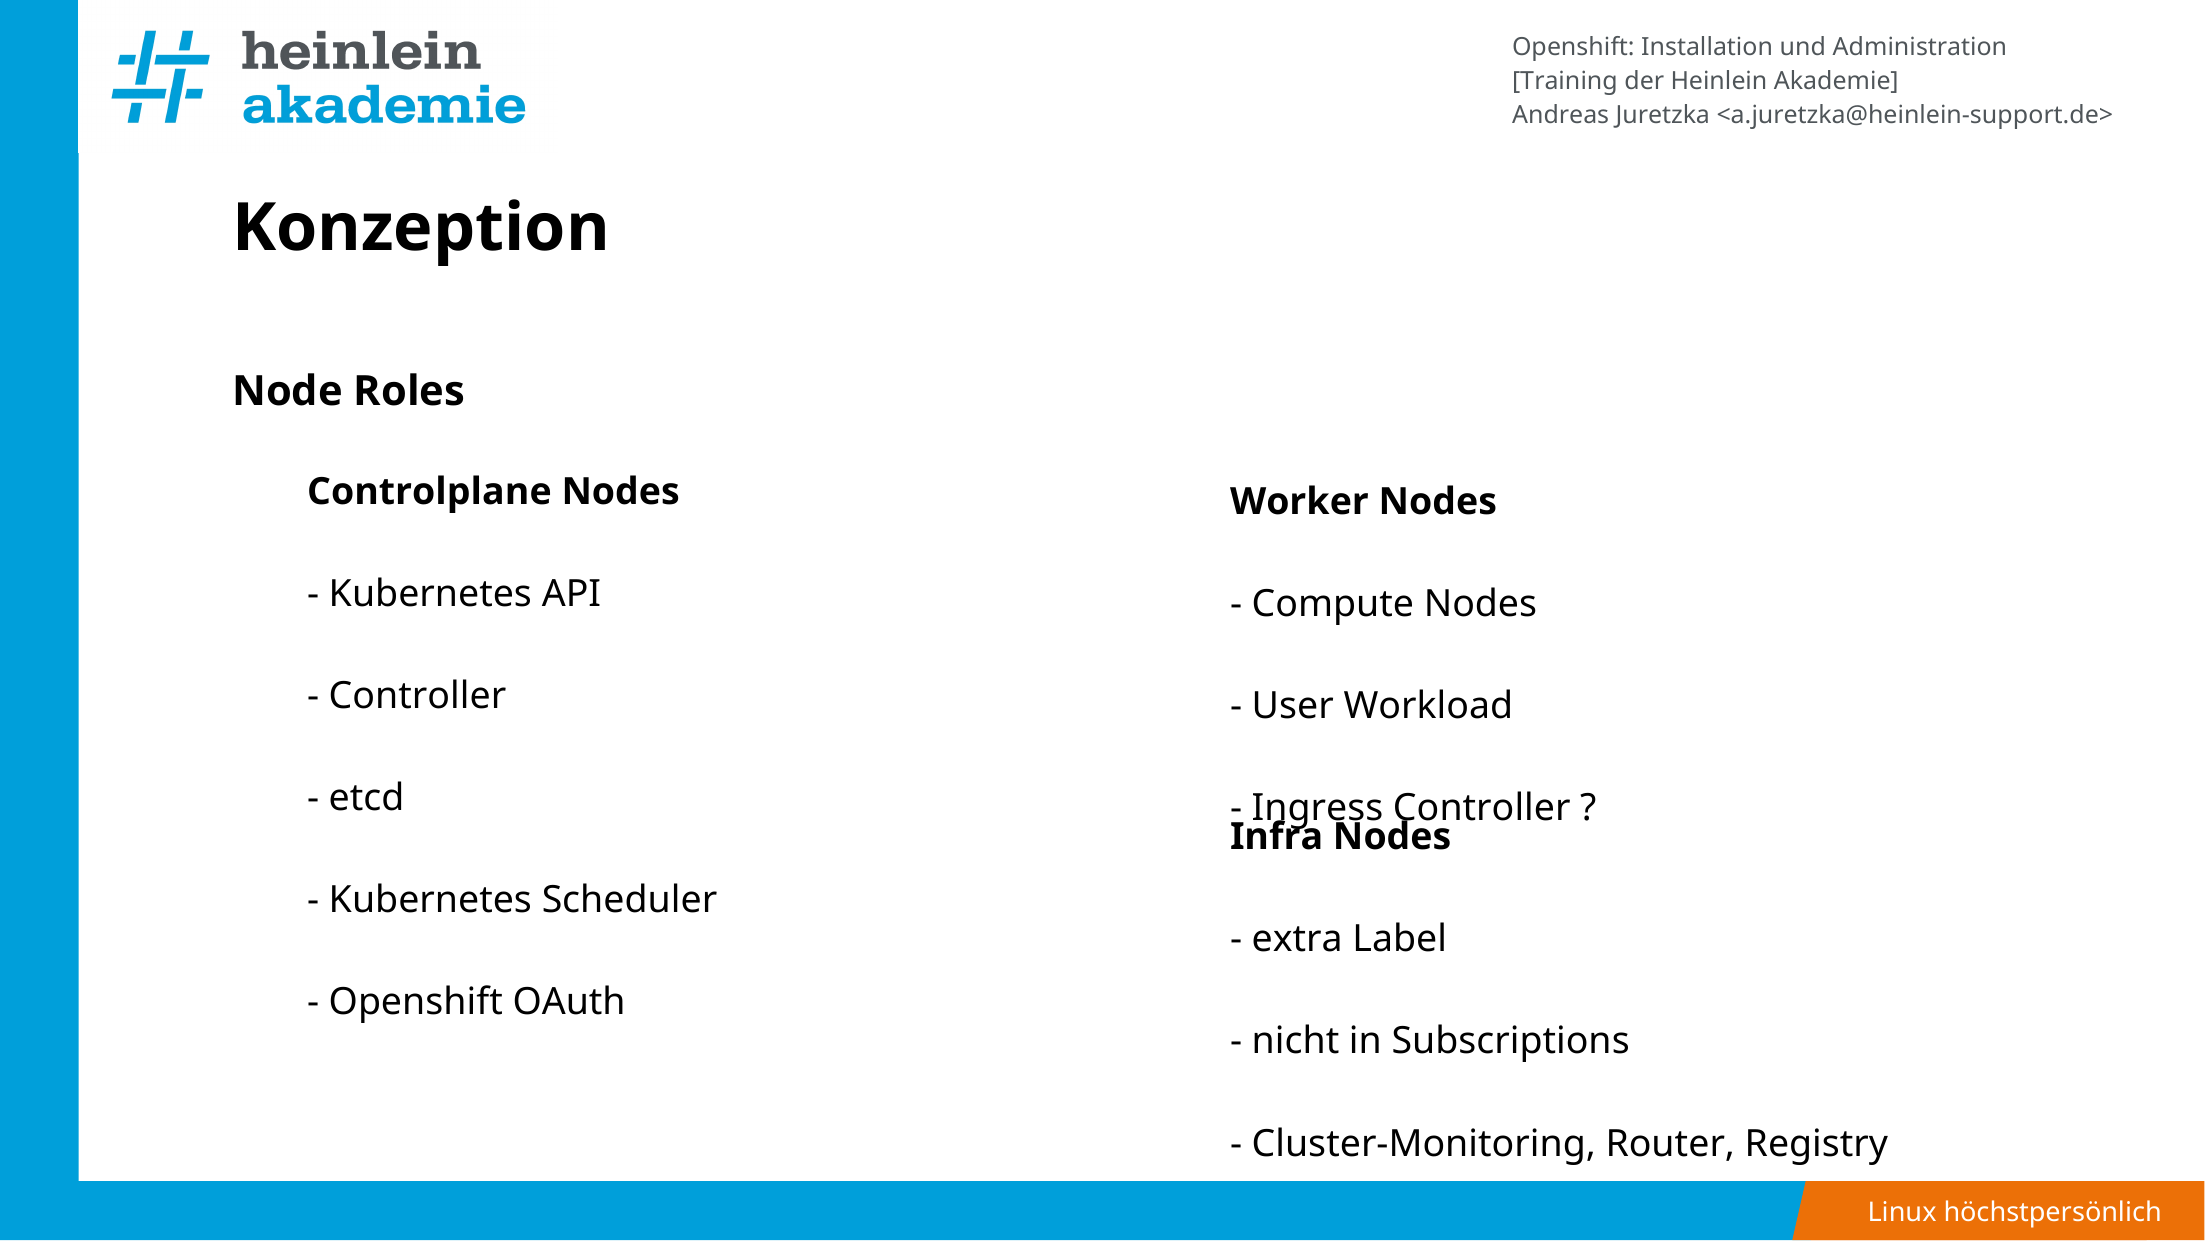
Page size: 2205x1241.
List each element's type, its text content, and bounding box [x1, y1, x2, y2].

title Konzeption Node Roles [232, 213, 1975, 418]
list Infra Nodes - extra Label - nicht in Subscriptions - Cluster-Monitoring, Router, Registry [1159, 809, 2039, 1202]
list Controlplane Nodes - Kubernetes API - Controller - etcd - Kubernetes Scheduler - Openshift OAuth [236, 464, 1116, 1168]
list Worker Nodes - Compute Nodes - User Workload - Ingress Controller ? [1159, 474, 2039, 809]
picture [79, 0, 558, 153]
